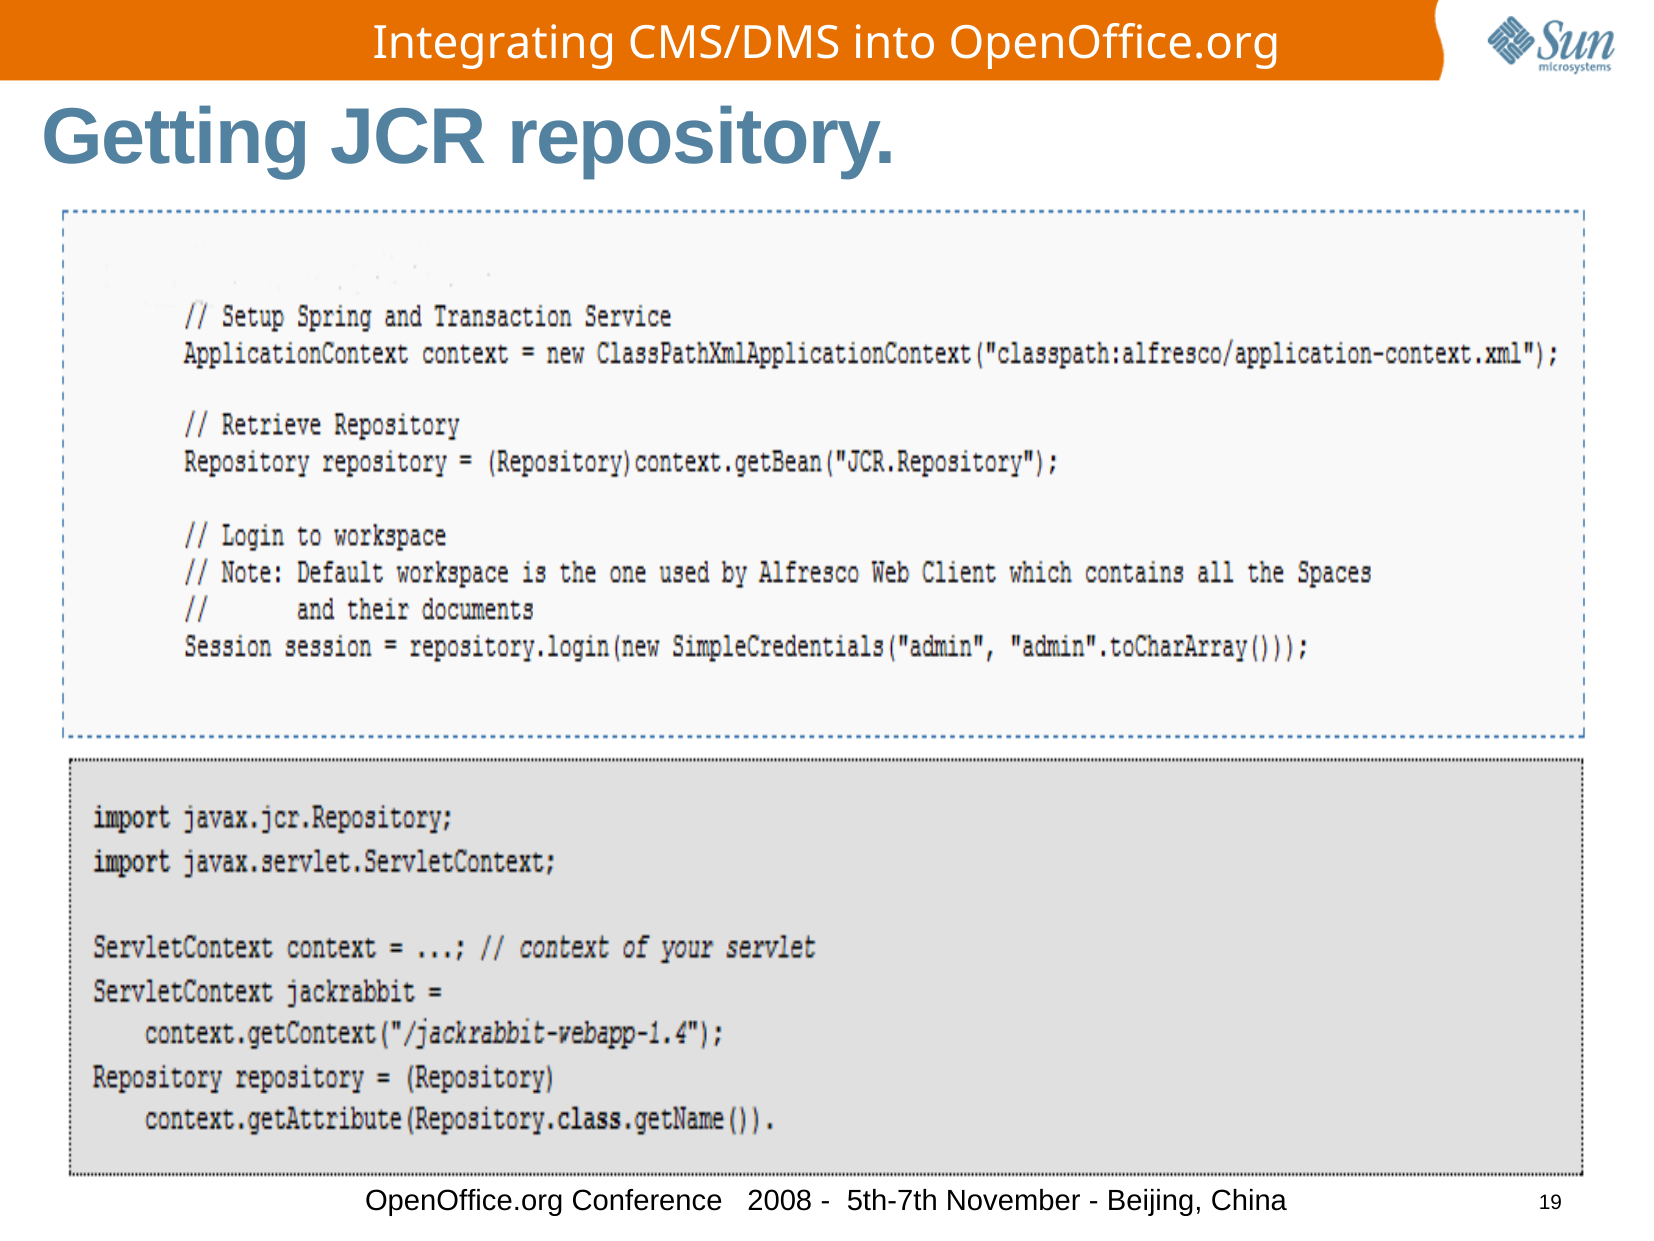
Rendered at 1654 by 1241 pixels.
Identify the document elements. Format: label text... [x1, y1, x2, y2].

picture [50, 195, 1596, 1185]
picture [0, 0, 1654, 83]
title Getting JCR repository. [41, 99, 1543, 201]
